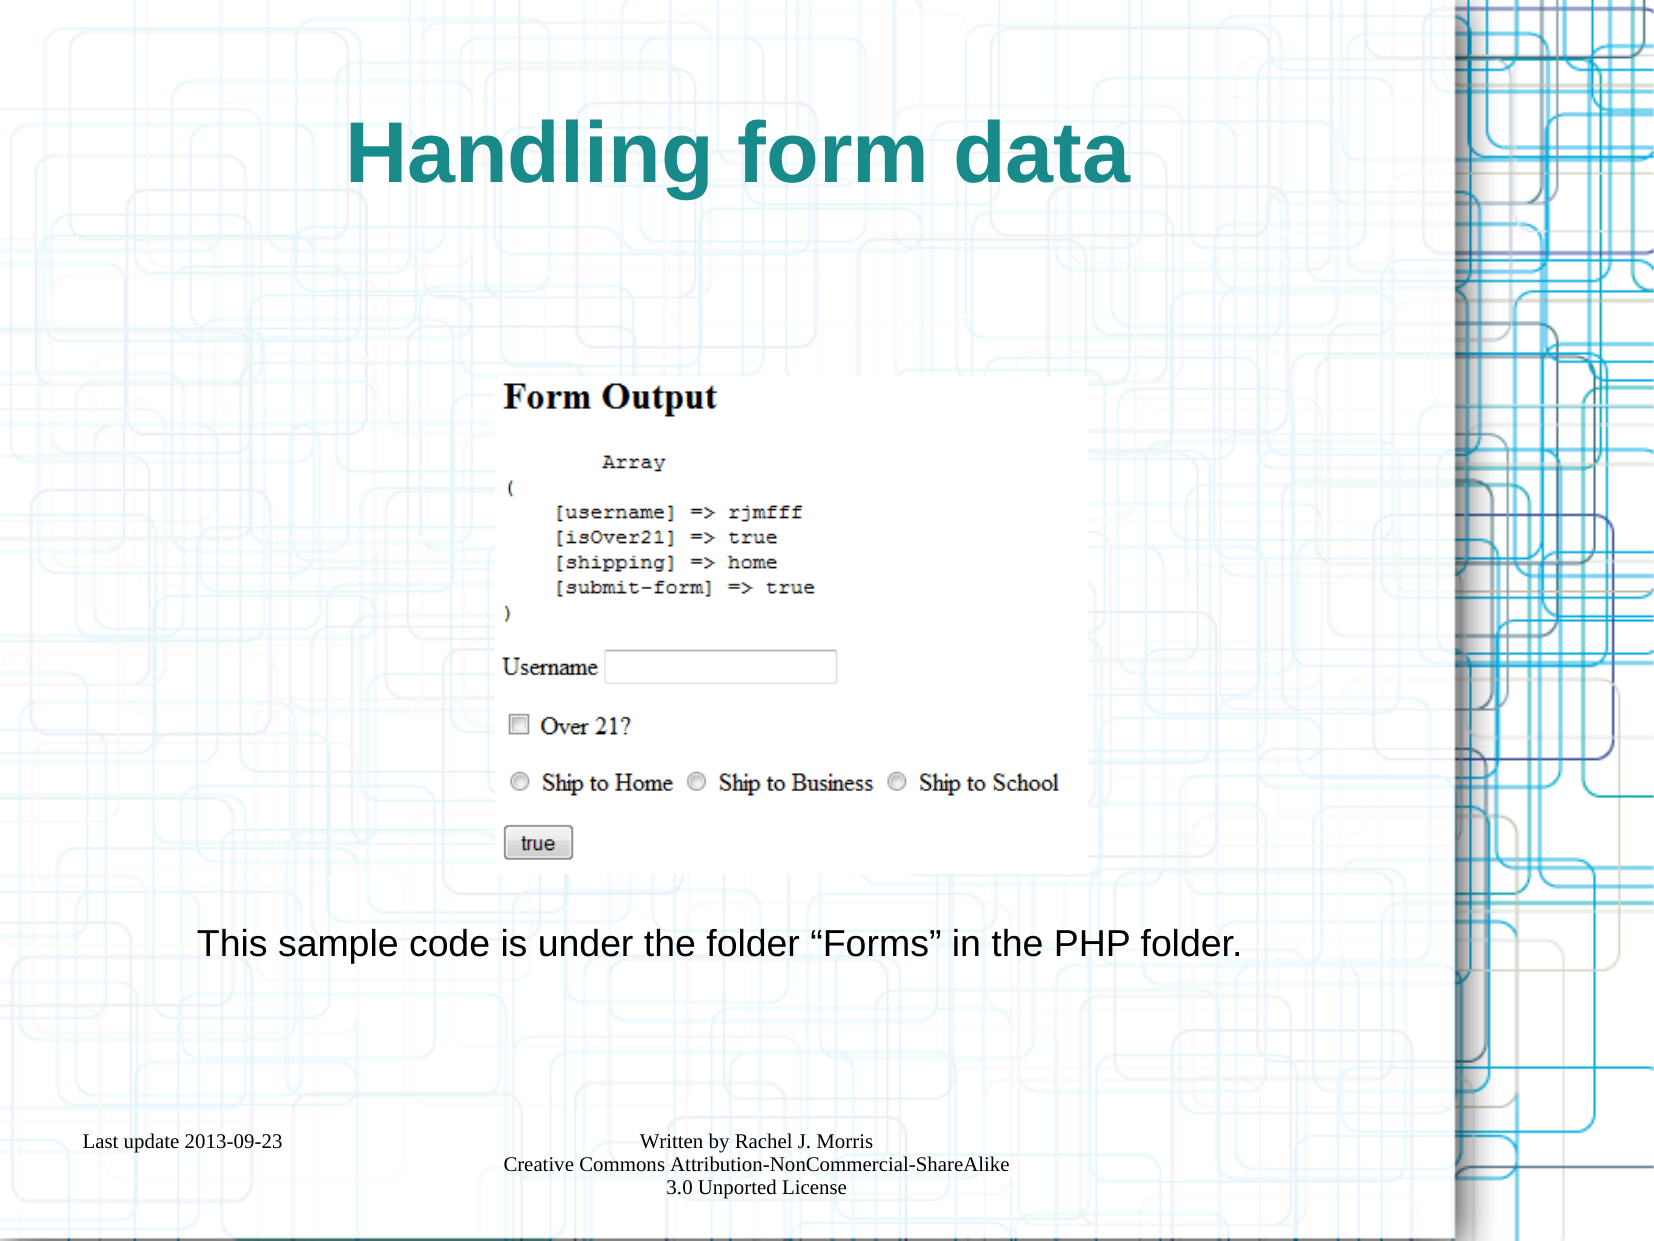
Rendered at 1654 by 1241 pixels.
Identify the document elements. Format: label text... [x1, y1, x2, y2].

text_box This sample code is under the folder “Forms” in the PHP folder. [75, 915, 1366, 972]
picture [0, 0, 1654, 1241]
title Handling form data [59, 49, 1418, 257]
